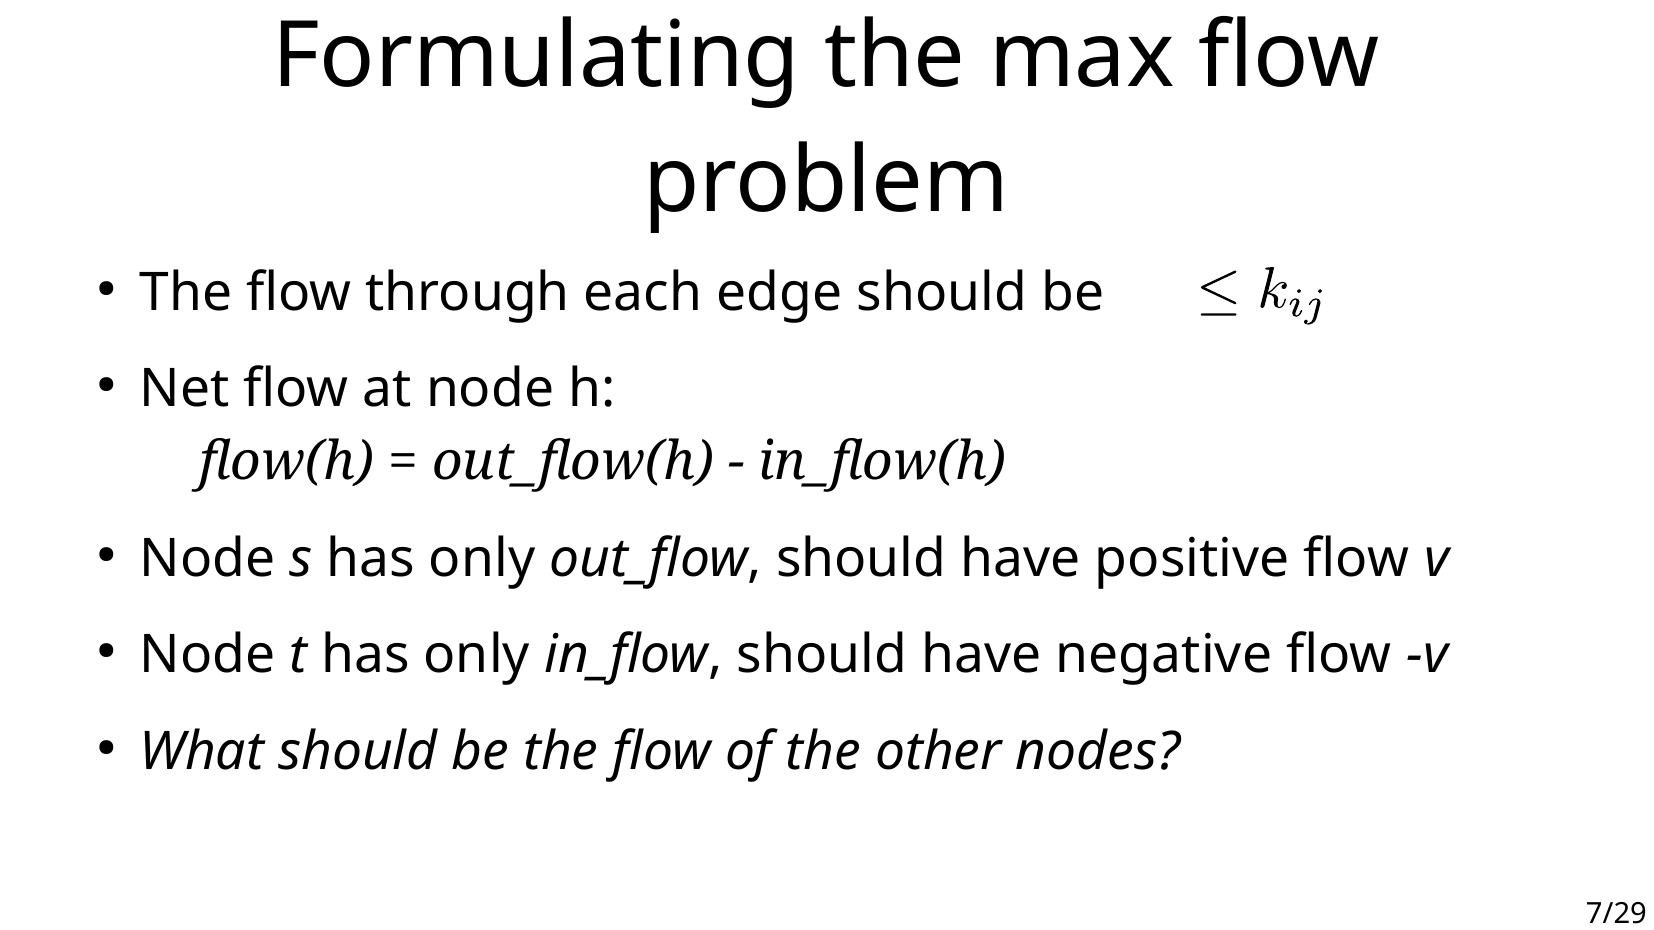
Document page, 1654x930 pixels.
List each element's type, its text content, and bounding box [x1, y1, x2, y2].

text_box [1195, 267, 1326, 325]
list The flow through each edge should be Net flow at node h: flow(h) = out_flow(h) - in_flow(h) Node s has only out_flow, should have positive flow v Node t has only in_flow, should have negative flow -v What should be the flow of the other nodes? [82, 252, 1571, 793]
title Formulating the max flow problem [82, 1, 1571, 225]
